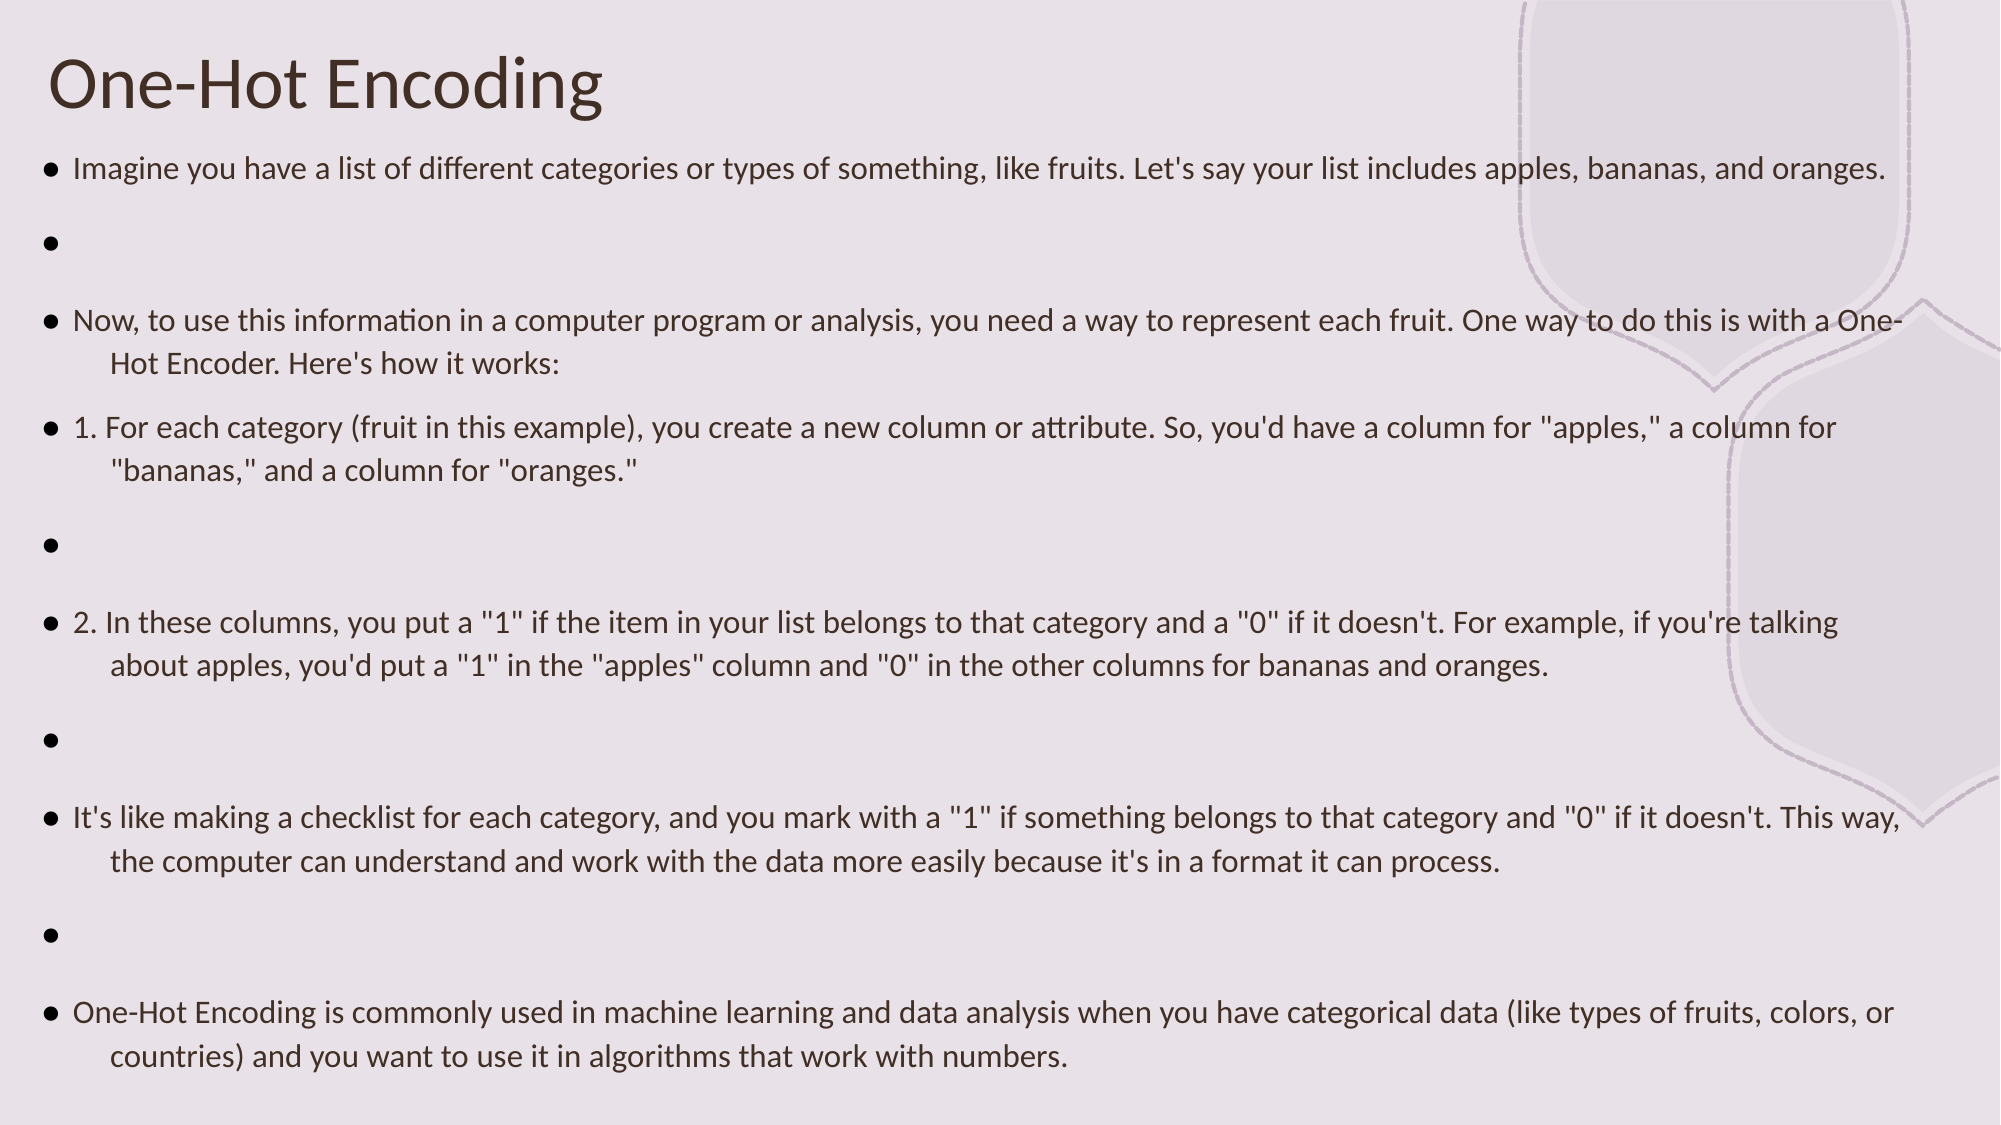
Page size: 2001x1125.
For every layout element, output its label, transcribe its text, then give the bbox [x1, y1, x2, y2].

list Imagine you have a list of different categories or types of something, like fruits. Let's say your list includes apples, bananas, and oranges. Now, to use this information in a computer program or analysis, you need a way to represent each fruit. One way to do this is with a One-Hot Encoder. Here's how it works: 1. For each category (fruit in this example), you create a new column or attribute. So, you'd have a column for "apples," a column for "bananas," and a column for "oranges." 2. In these columns, you put a "1" if the item in your list belongs to that category and a "0" if it doesn't. For example, if you're talking about apples, you'd put a "1" in the "apples" column and "0" in the other columns for bananas and oranges. It's like making a checklist for each category, and you mark with a "1" if something belongs to that category and "0" if it doesn't. This way, the computer can understand and work with the data more easily because it's in a format it can process. One-Hot Encoding is commonly used in machine learning and data analysis when you have categorical data (like types of fruits, colors, or countries) and you want to use it in algorithms that work with numbers. [20, 134, 1926, 1089]
title One-Hot Encoding [33, 21, 1523, 134]
